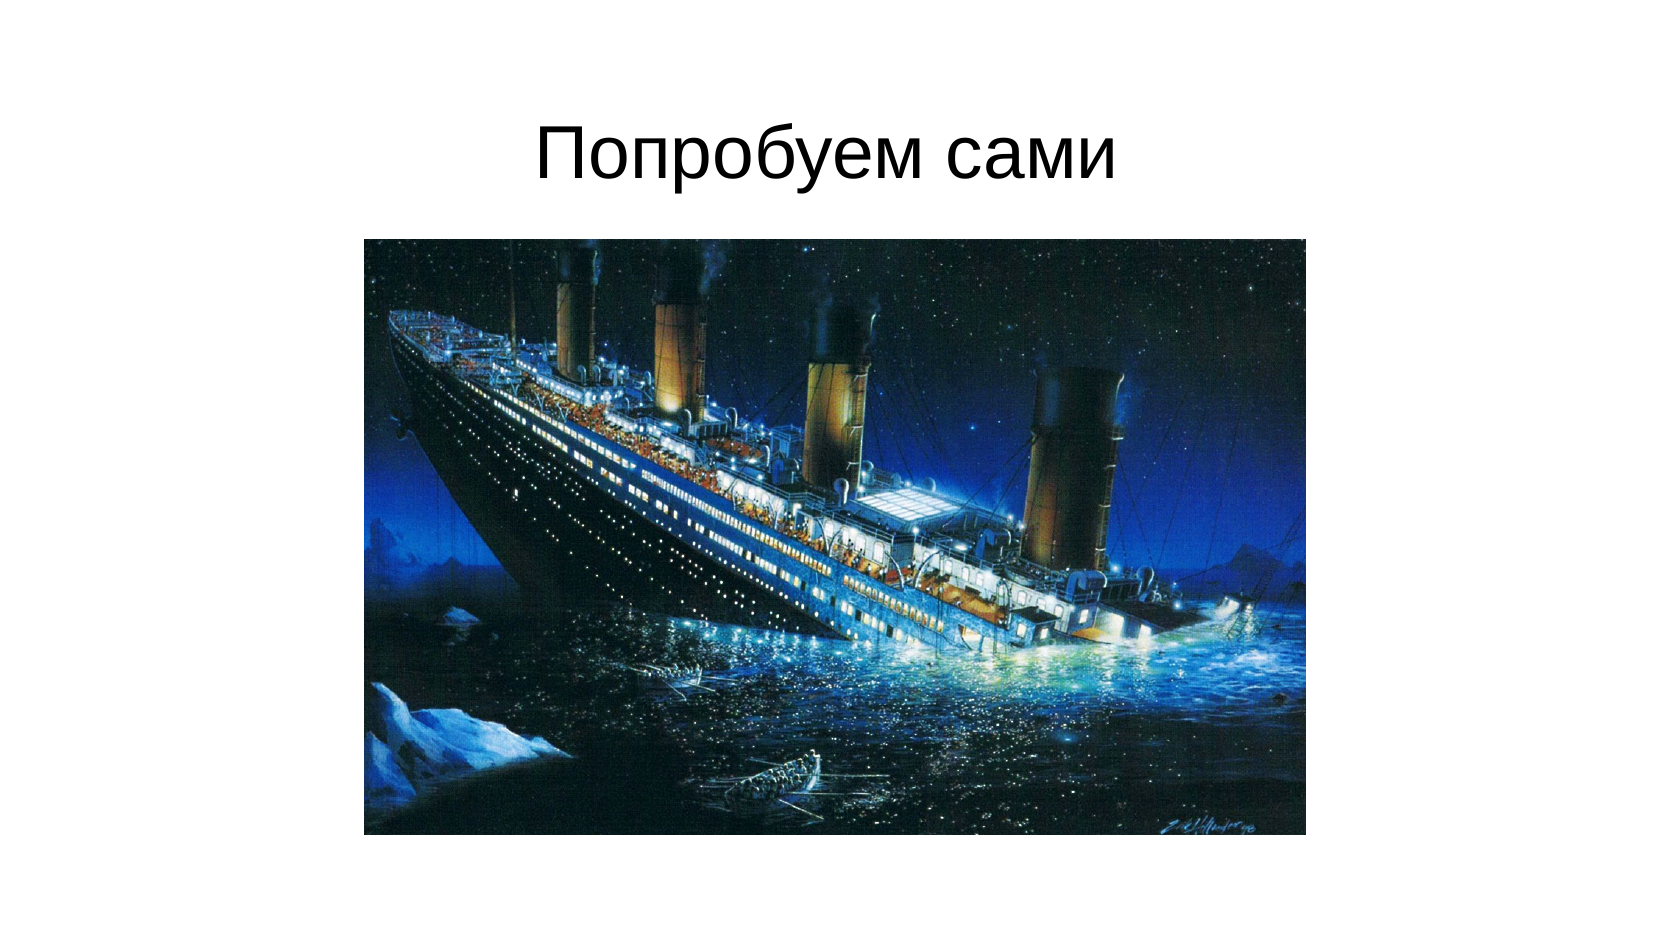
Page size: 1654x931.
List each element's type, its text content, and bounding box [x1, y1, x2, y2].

picture [364, 239, 1306, 835]
title Попробуем сами [82, 49, 1571, 257]
